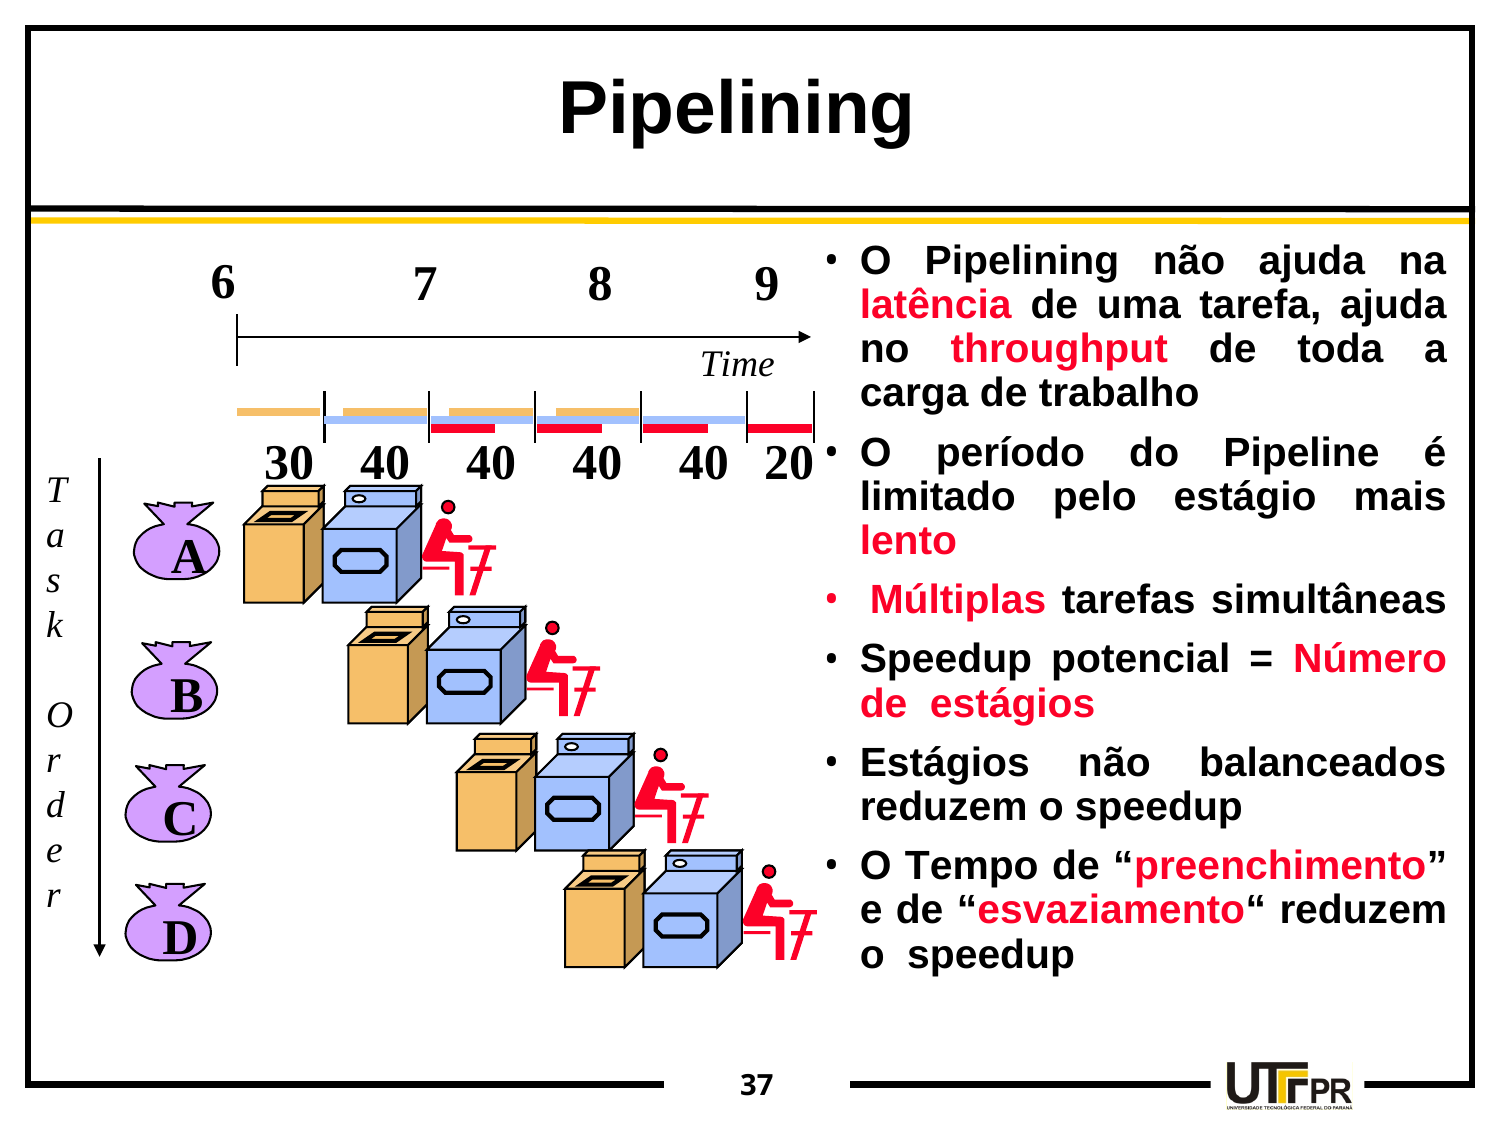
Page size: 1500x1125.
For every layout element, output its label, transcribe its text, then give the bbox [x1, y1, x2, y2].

list O Pipelining não ajuda na latência de uma tarefa, ajuda no throughput de toda a carga de trabalho O período do Pipeline é limitado pelo estágio mais lento Múltiplas tarefas simultâneas Speedup potencial = Número de estágios Estágios não balanceados reduzem o speedup O Tempo de “preenchimento” e de “esvaziamento“ reduzem o speedup [809, 231, 1463, 1005]
text_box [635, 814, 662, 818]
text_box 6 [178, 240, 251, 316]
text_box 7 [380, 242, 453, 318]
text_box B [137, 655, 219, 730]
text_box 40 [646, 422, 731, 497]
text_box [364, 633, 406, 641]
title Pipelining [135, 14, 1311, 203]
text_box [680, 793, 709, 844]
text_box [144, 502, 214, 515]
text_box [135, 883, 205, 897]
text_box D [130, 897, 214, 972]
text_box 40 [433, 422, 532, 497]
text_box Time [672, 331, 790, 391]
text_box [135, 765, 205, 778]
text_box [348, 606, 577, 724]
text_box [472, 760, 515, 768]
text_box [456, 733, 685, 851]
text_box [125, 800, 130, 828]
text_box A [138, 515, 222, 591]
text_box T a s k O r d e r [18, 457, 89, 923]
text_box [125, 919, 130, 946]
text_box 30 [231, 422, 327, 497]
text_box 20 [731, 422, 830, 497]
text_box 40 [327, 422, 425, 497]
picture [1226, 1062, 1353, 1110]
text_box [366, 606, 428, 628]
text_box [131, 676, 137, 706]
text_box [654, 748, 667, 762]
text_box [260, 512, 302, 521]
text_box 8 [555, 242, 628, 318]
text_box 9 [722, 242, 795, 318]
text_box [581, 877, 623, 885]
text_box [142, 642, 212, 655]
text_box [262, 485, 324, 507]
text_box C [130, 778, 214, 853]
text_box [133, 538, 138, 565]
text_box [565, 850, 794, 968]
text_box [468, 545, 497, 596]
text_box [762, 865, 776, 878]
text_box [244, 485, 473, 603]
text_box [441, 500, 455, 514]
text_box [572, 666, 601, 717]
text_box [789, 910, 817, 960]
text_box [546, 621, 559, 635]
text_box 40 [540, 422, 638, 497]
text_box [743, 931, 771, 935]
